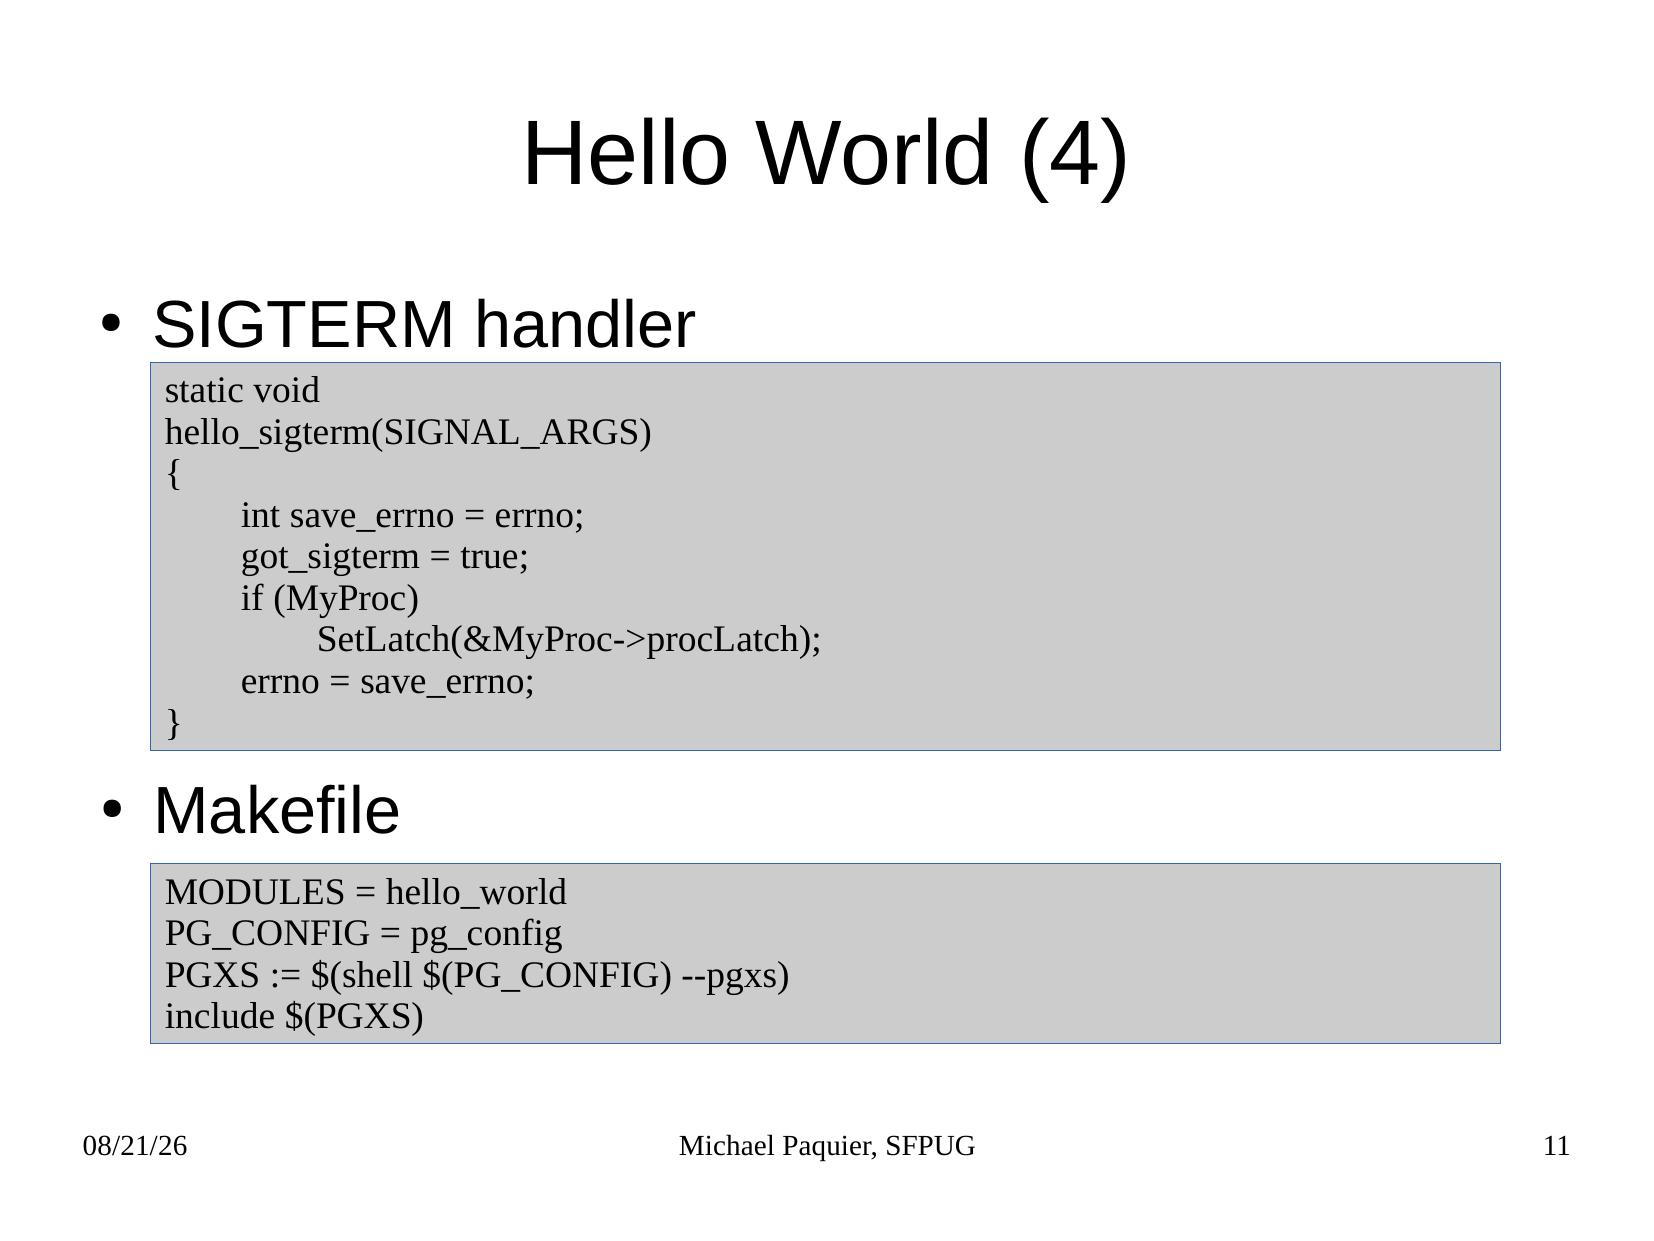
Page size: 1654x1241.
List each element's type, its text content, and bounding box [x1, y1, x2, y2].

title Hello World (4) [82, 49, 1571, 257]
text_box MODULES = hello_world PG_CONFIG = pg_config PGXS := $(shell $(PG_CONFIG) --pgxs) include $(PGXS) [150, 863, 1501, 1044]
text_box static void hello_sigterm(SIGNAL_ARGS) { int save_errno = errno; got_sigterm = true; if (MyProc) SetLatch(&MyProc->procLatch); errno = save_errno; } [150, 377, 1501, 751]
list Makefile [82, 773, 1538, 864]
text_box SIGTERM handler [81, 287, 1501, 377]
